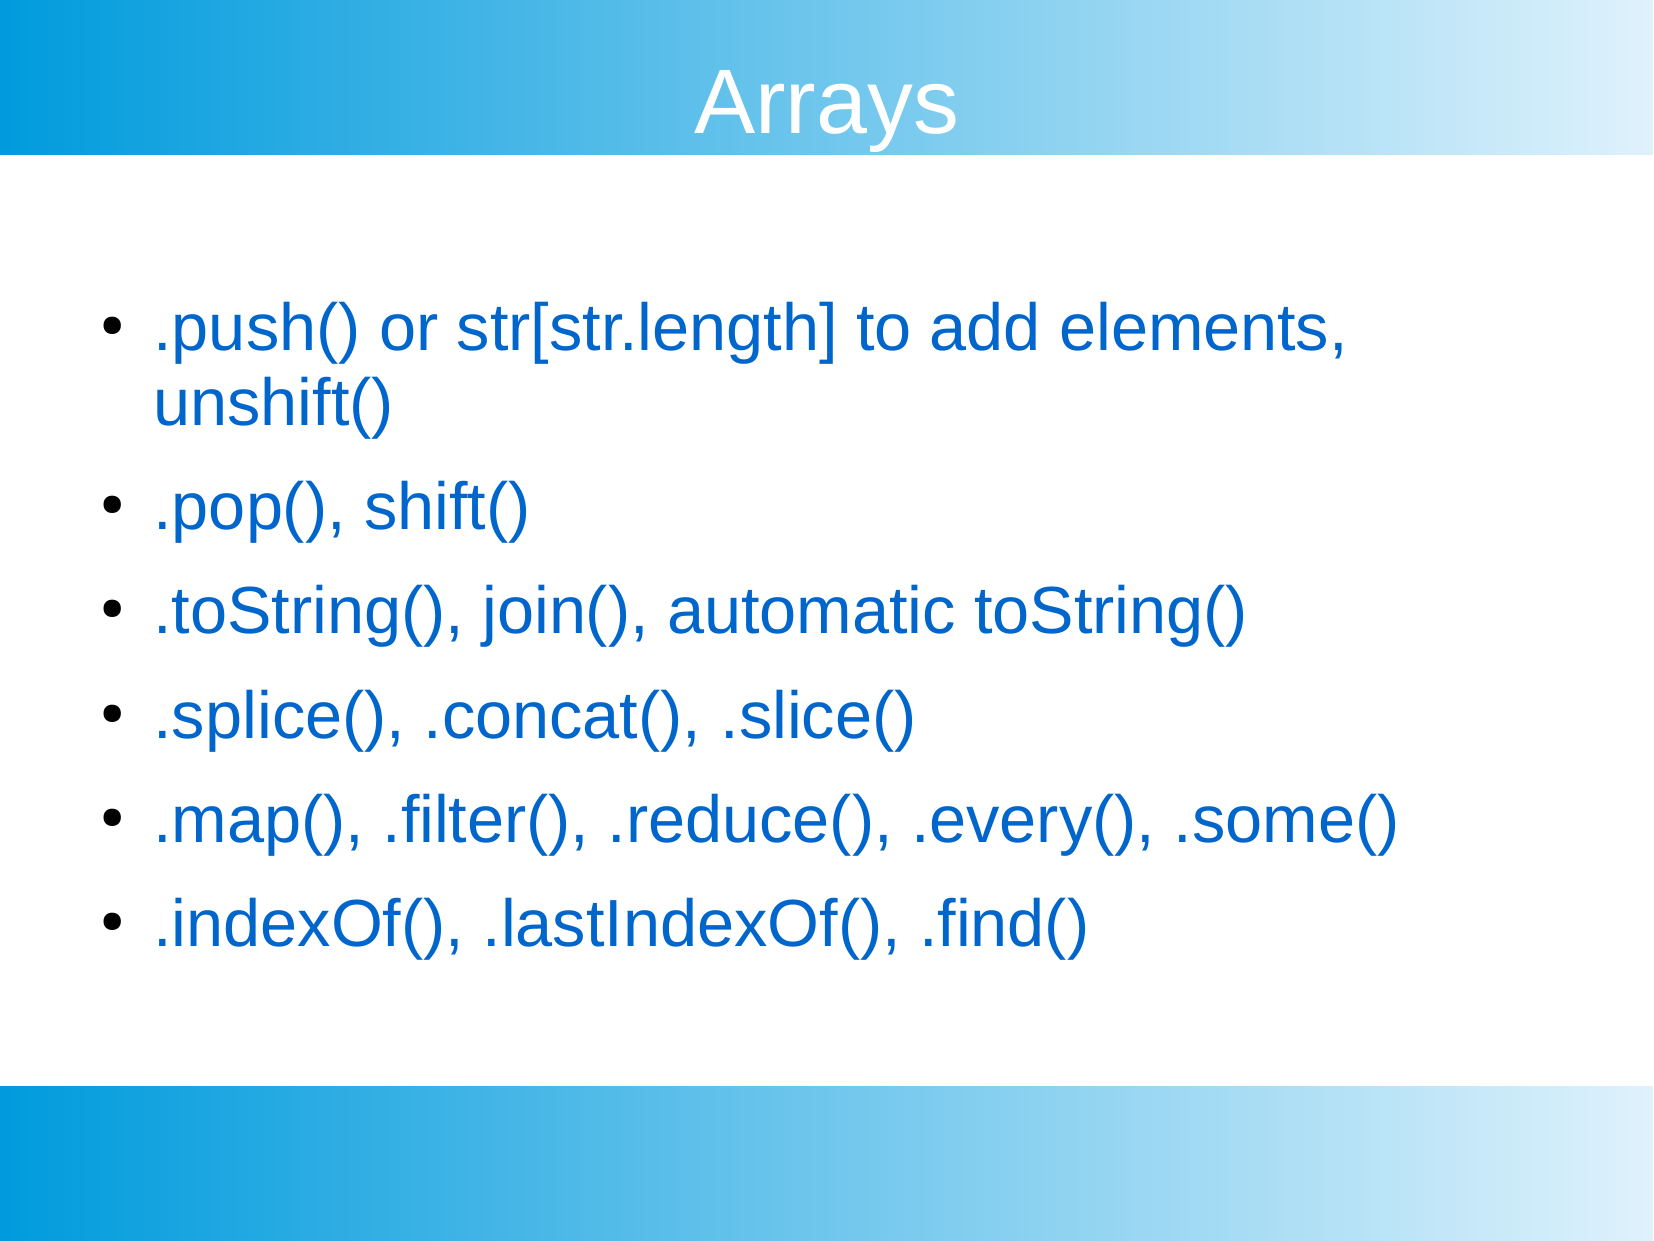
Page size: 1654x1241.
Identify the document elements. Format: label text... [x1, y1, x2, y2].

list .push() or str[str.length] to add elements, unshift() .pop(), shift() .toString(), join(), automatic toString() .splice(), .concat(), .slice() .map(), .filter(), .reduce(), .every(), .some() .indexOf(), .lastIndexOf(), .find() [82, 290, 1571, 1010]
title Arrays [82, 49, 1571, 155]
